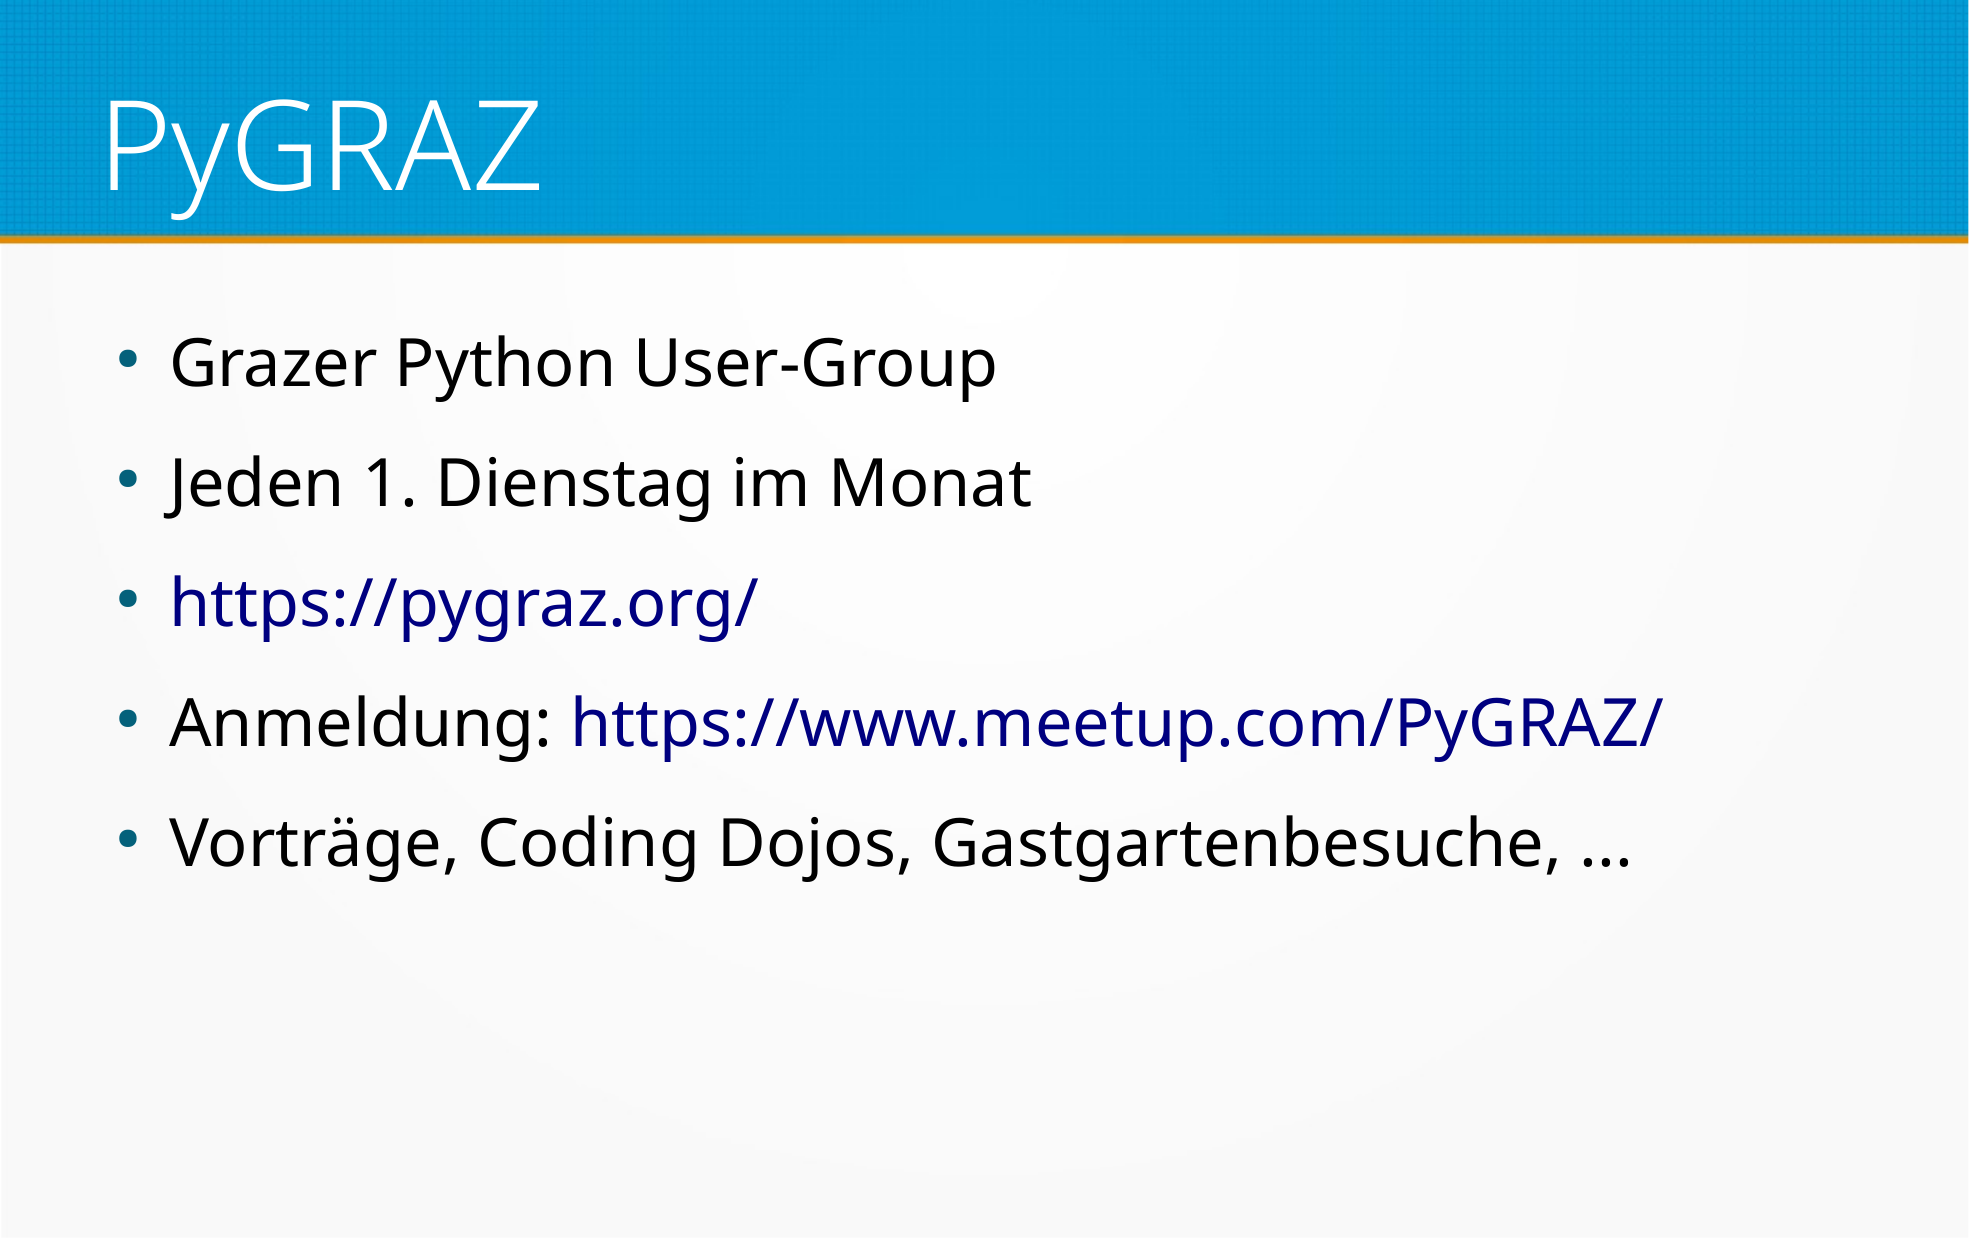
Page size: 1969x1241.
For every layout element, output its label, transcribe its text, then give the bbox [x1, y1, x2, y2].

title PyGRAZ [98, 19, 1870, 227]
list Grazer Python User-Group Jeden 1. Dienstag im Monat https://pygraz.org/ Anmeldung: https://www.meetup.com/PyGRAZ/ Vorträge, Coding Dojos, Gastgartenbesuche, ... [98, 315, 1861, 1081]
picture [0, 233, 1969, 1241]
